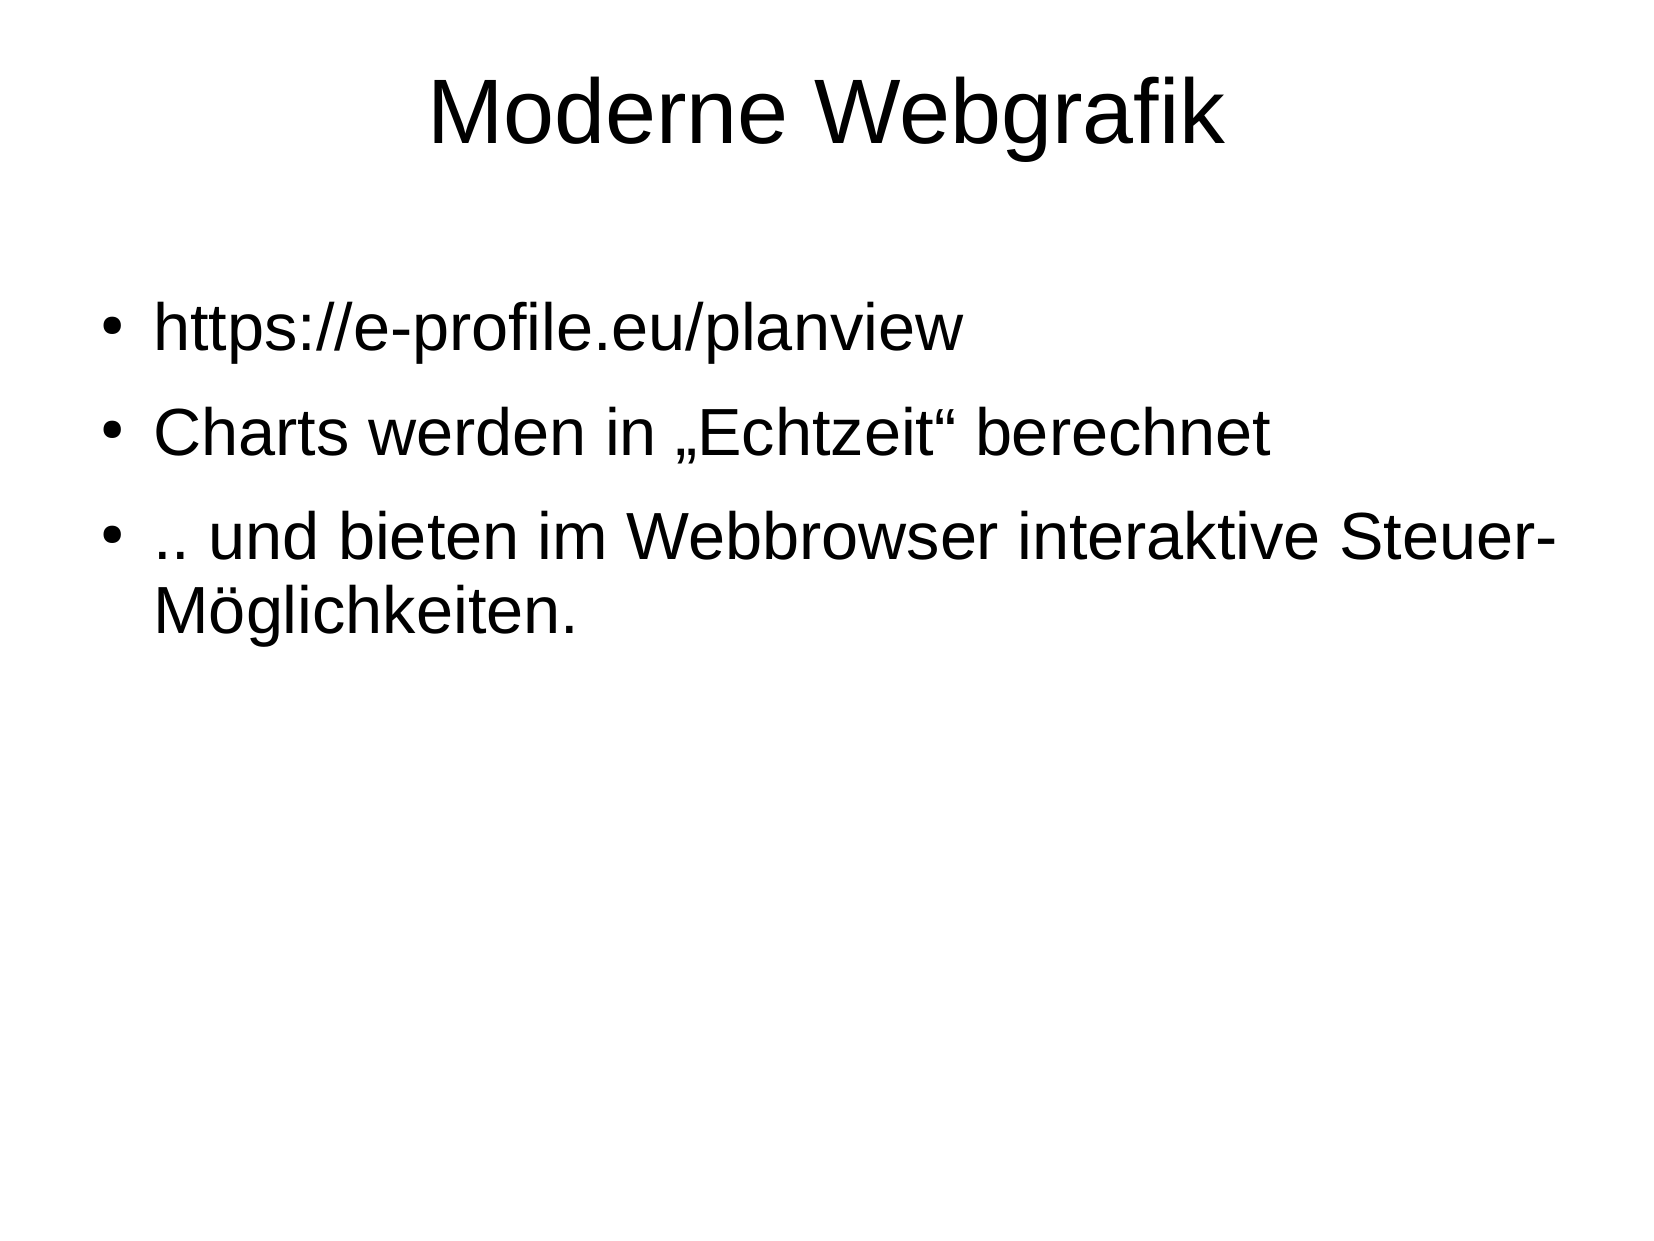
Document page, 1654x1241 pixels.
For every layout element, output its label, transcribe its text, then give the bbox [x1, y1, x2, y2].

list https://e-profile.eu/planview Charts werden in „Echtzeit“ berechnet .. und bieten im Webbrowser interaktive Steuer-Möglichkeiten. [82, 290, 1571, 1010]
title Moderne Webgrafik [82, 8, 1571, 216]
